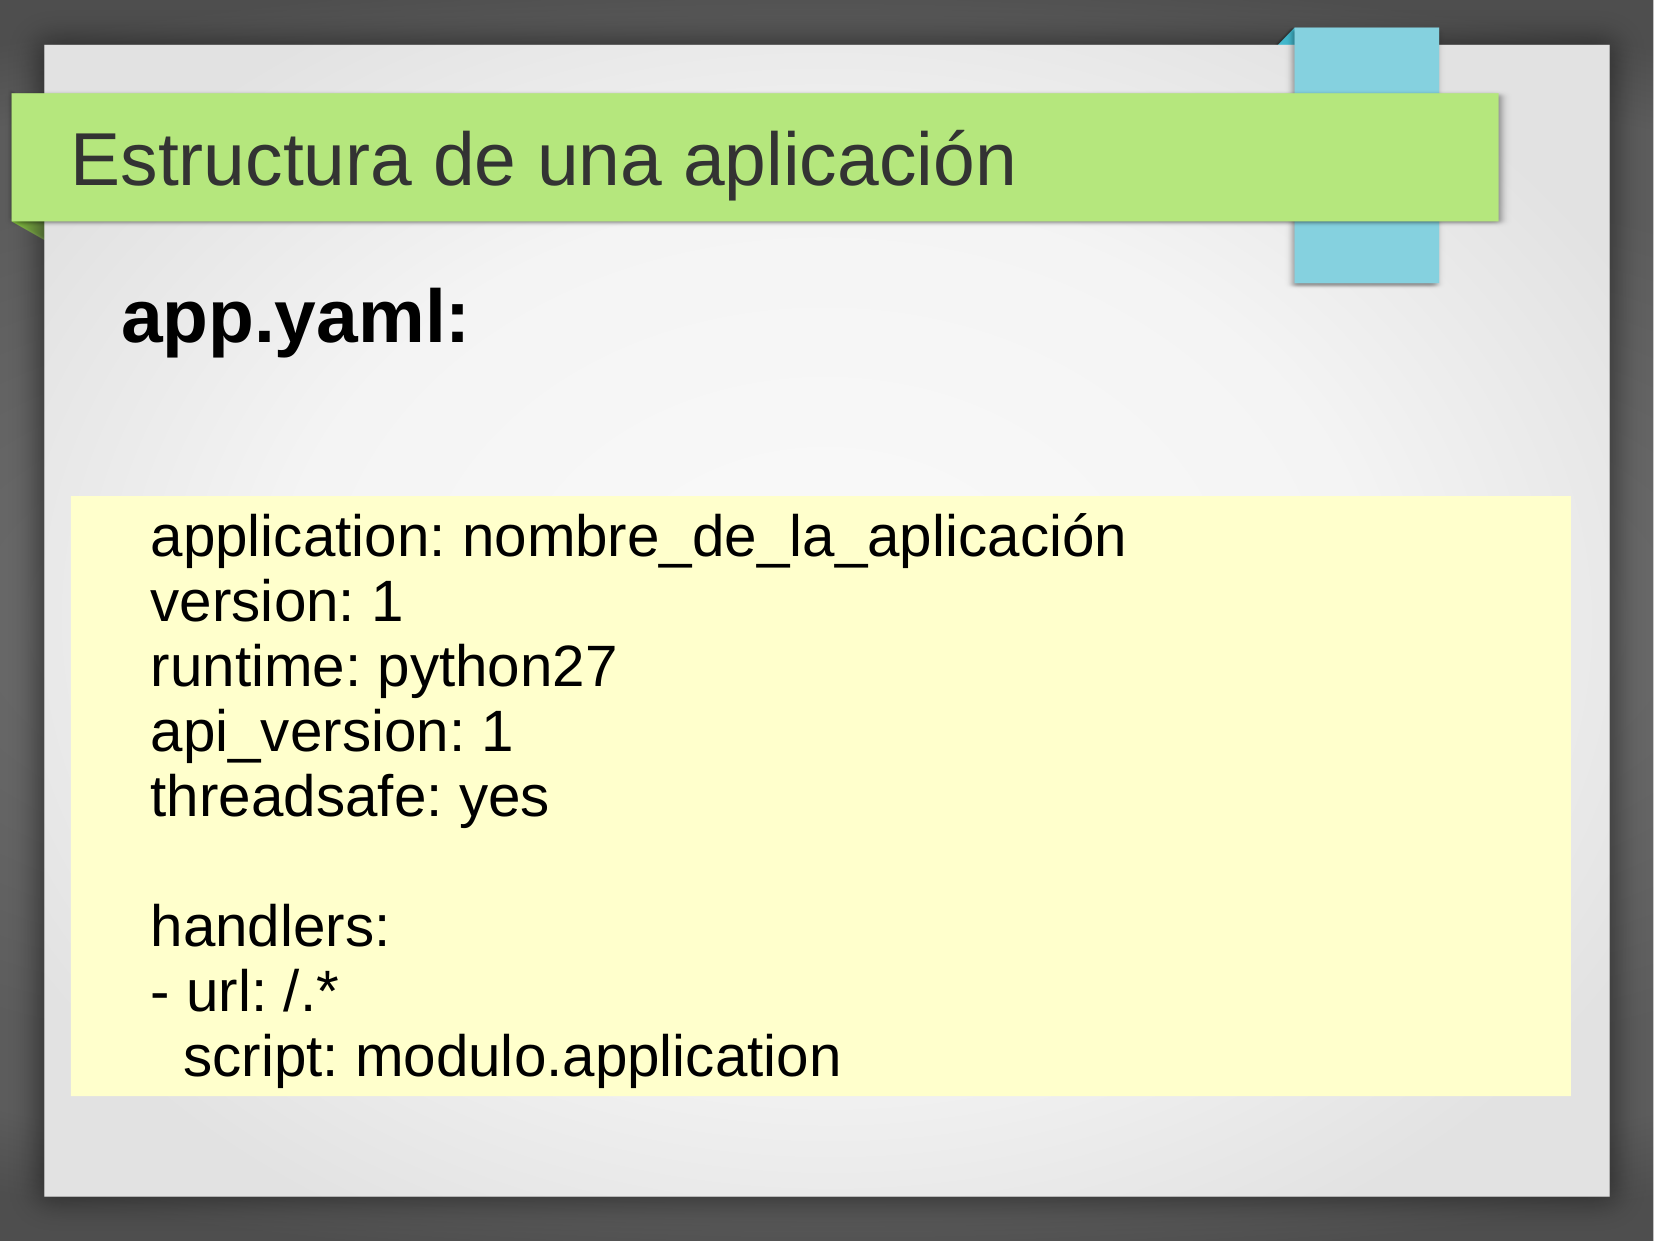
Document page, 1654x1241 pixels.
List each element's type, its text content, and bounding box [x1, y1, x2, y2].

picture [0, 0, 1654, 1241]
text_box application: nombre_de_la_aplicación version: 1 runtime: python27 api_version: 1 threadsafe: yes handlers: - url: /.* script: modulo.application [70, 496, 1571, 1097]
text_box app.yaml: [106, 267, 520, 367]
title Estructura de una aplicación [70, 106, 1229, 213]
